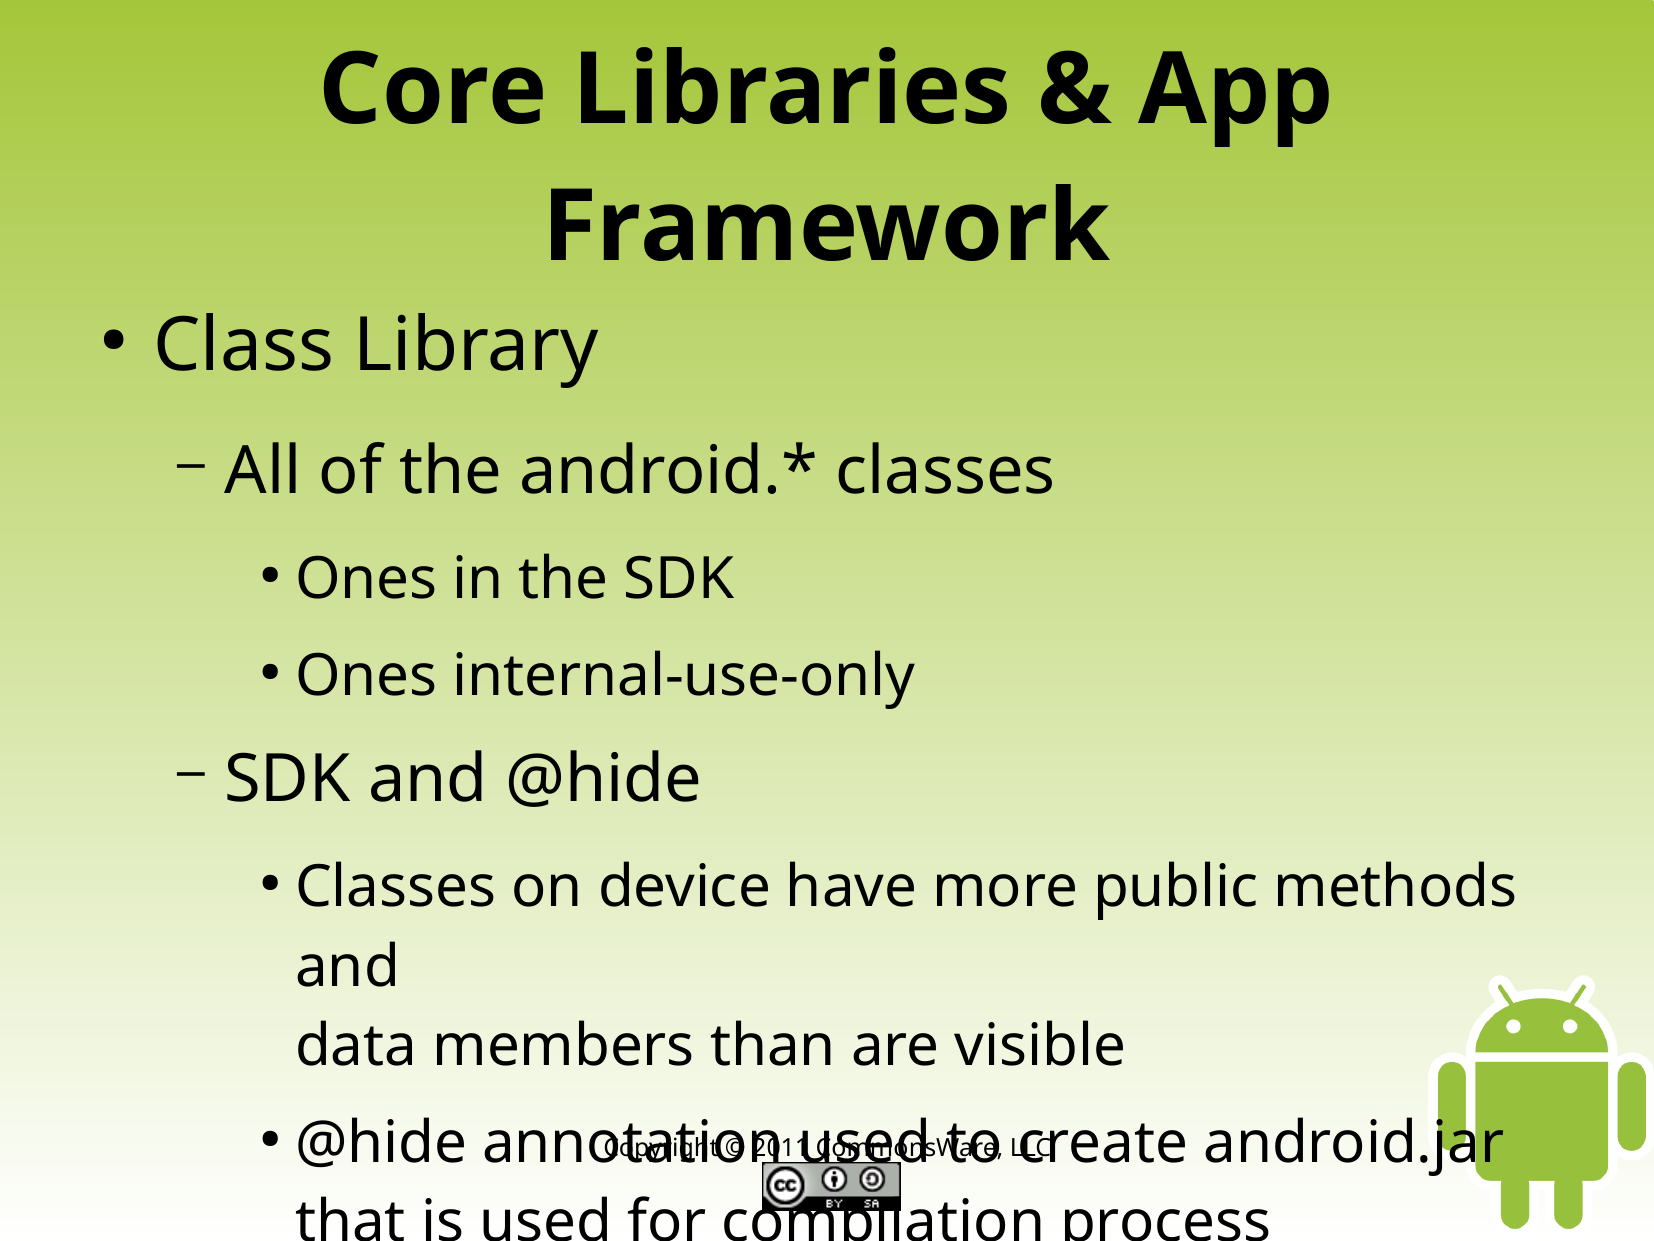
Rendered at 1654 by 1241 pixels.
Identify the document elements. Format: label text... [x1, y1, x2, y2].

list Class Library All of the android.* classes Ones in the SDK Ones internal-use-only SDK and @hide Classes on device have more public methods and data members than are visible @hide annotation used to create android.jar that is used for compilation process [82, 290, 1571, 1126]
picture [762, 1162, 901, 1211]
title Core Libraries & App Framework [82, 49, 1571, 257]
picture [1428, 975, 1654, 1238]
